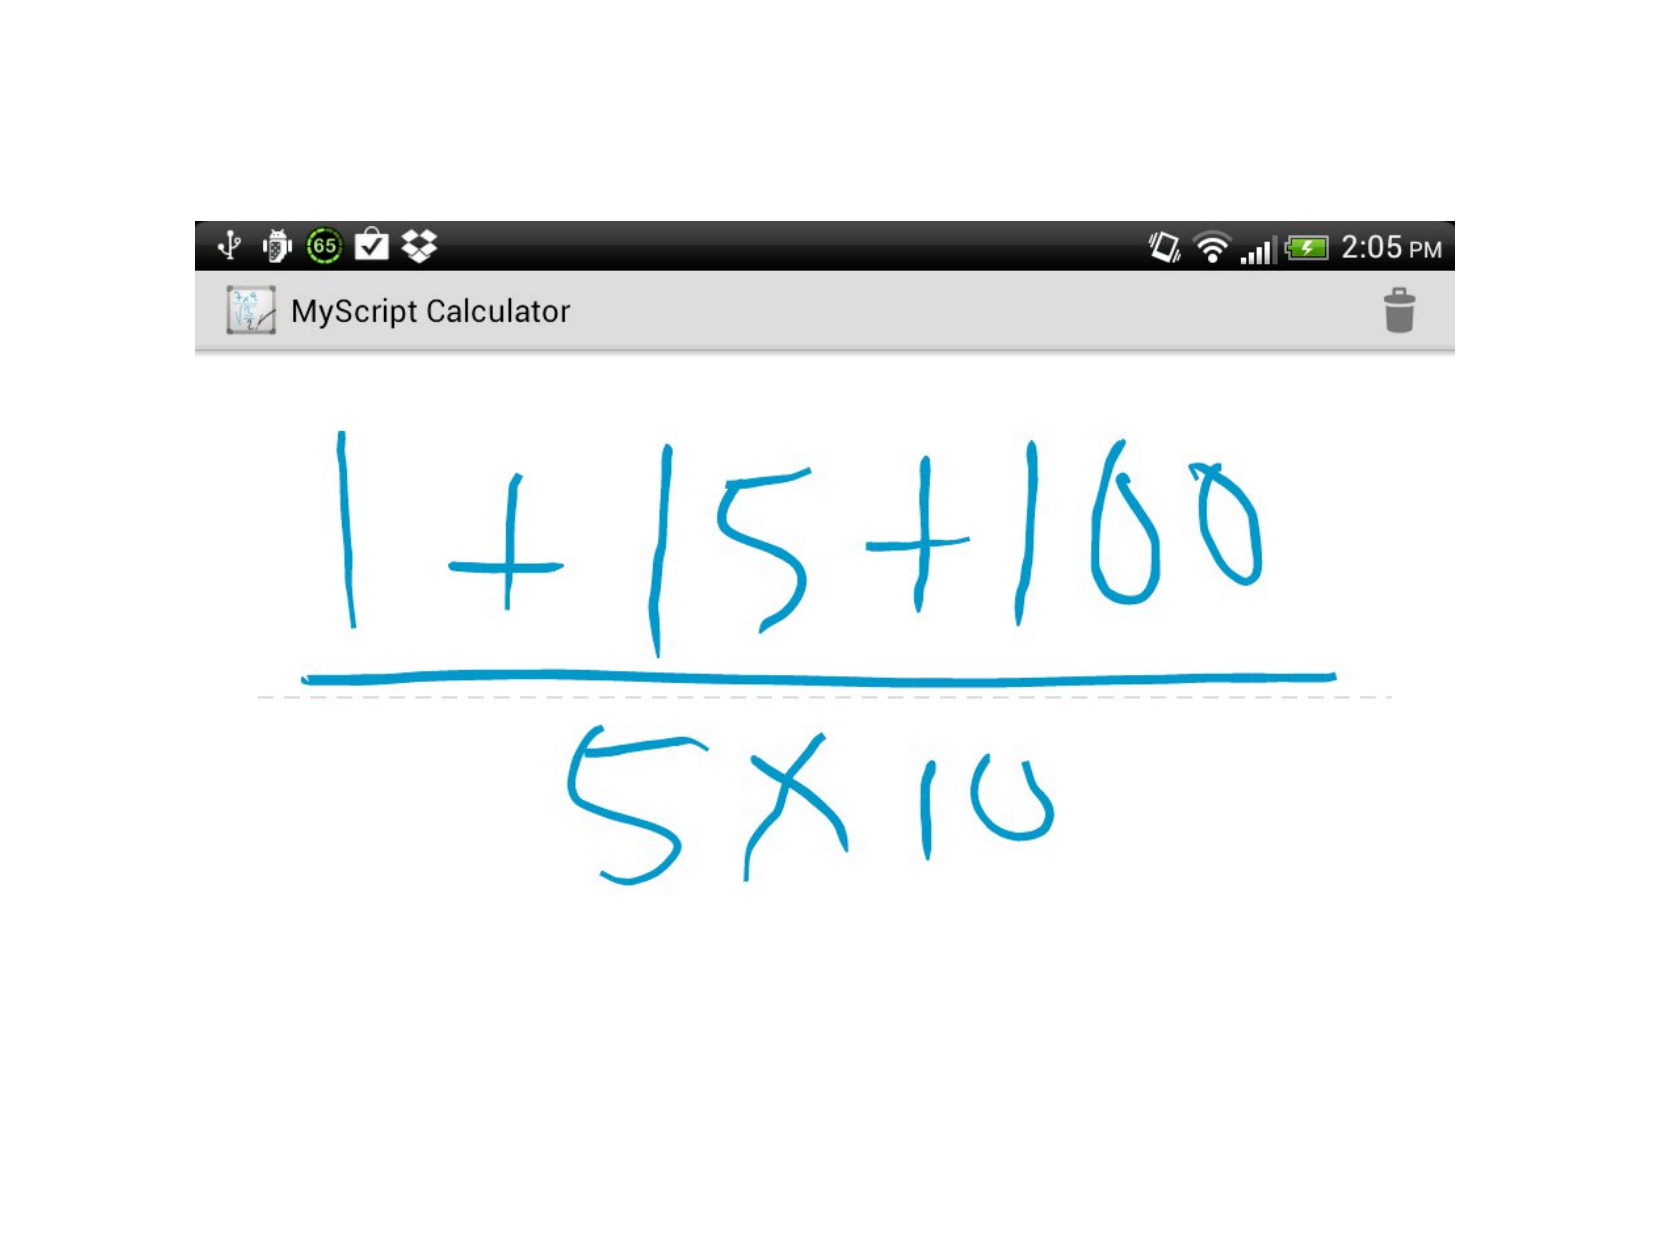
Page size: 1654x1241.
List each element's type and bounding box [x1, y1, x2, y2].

picture [195, 221, 1455, 931]
